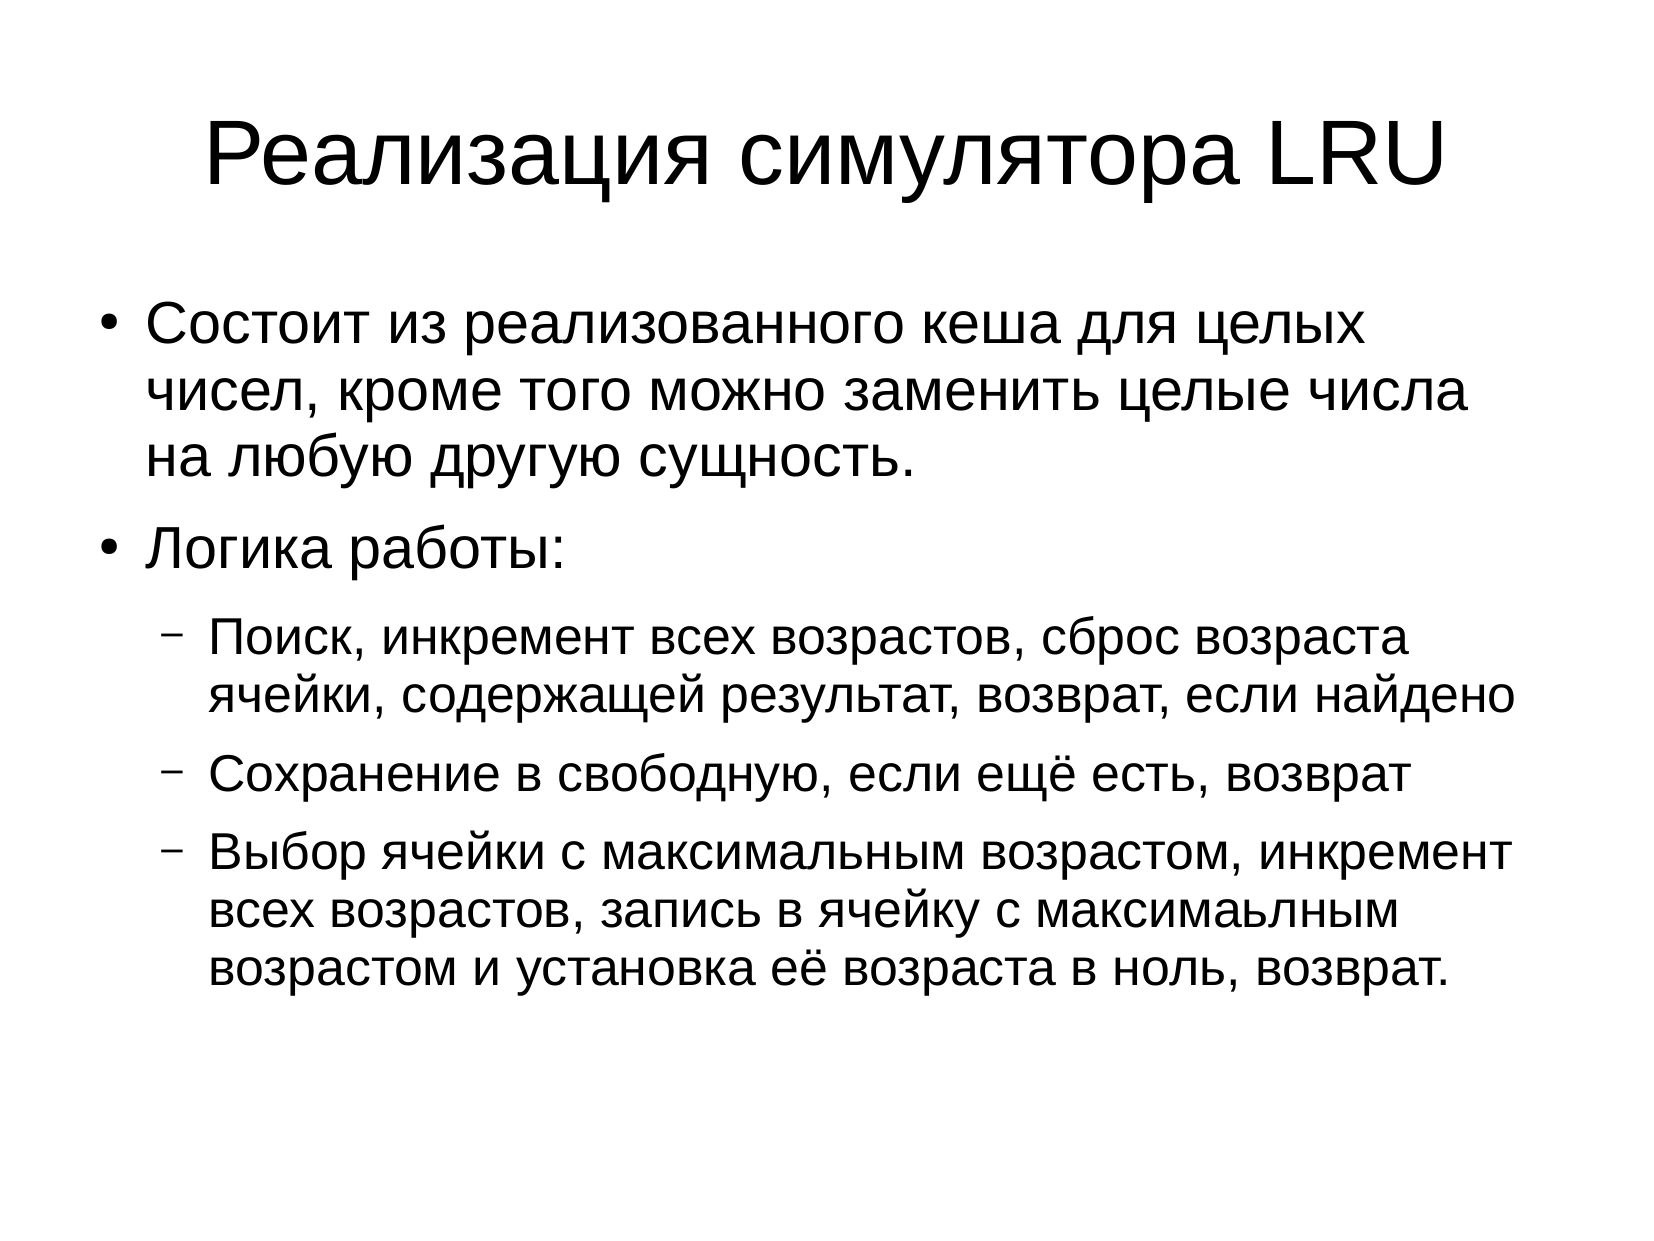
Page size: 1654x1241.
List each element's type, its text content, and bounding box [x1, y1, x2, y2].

list Состоит из реализованного кеша для целых чисел, кроме того можно заменить целые числа на любую другую сущность. Логика работы: Поиск, инкремент всех возрастов, сброс возраста ячейки, содержащей результат, возврат, если найдено Сохранение в свободную, если ещё есть, возврат Выбор ячейки с максимальным возрастом, инкремент всех возрастов, запись в ячейку с максимаьлным возрастом и установка её возраста в ноль, возврат. [82, 290, 1538, 1010]
title Реализация симулятора LRU [82, 49, 1571, 257]
